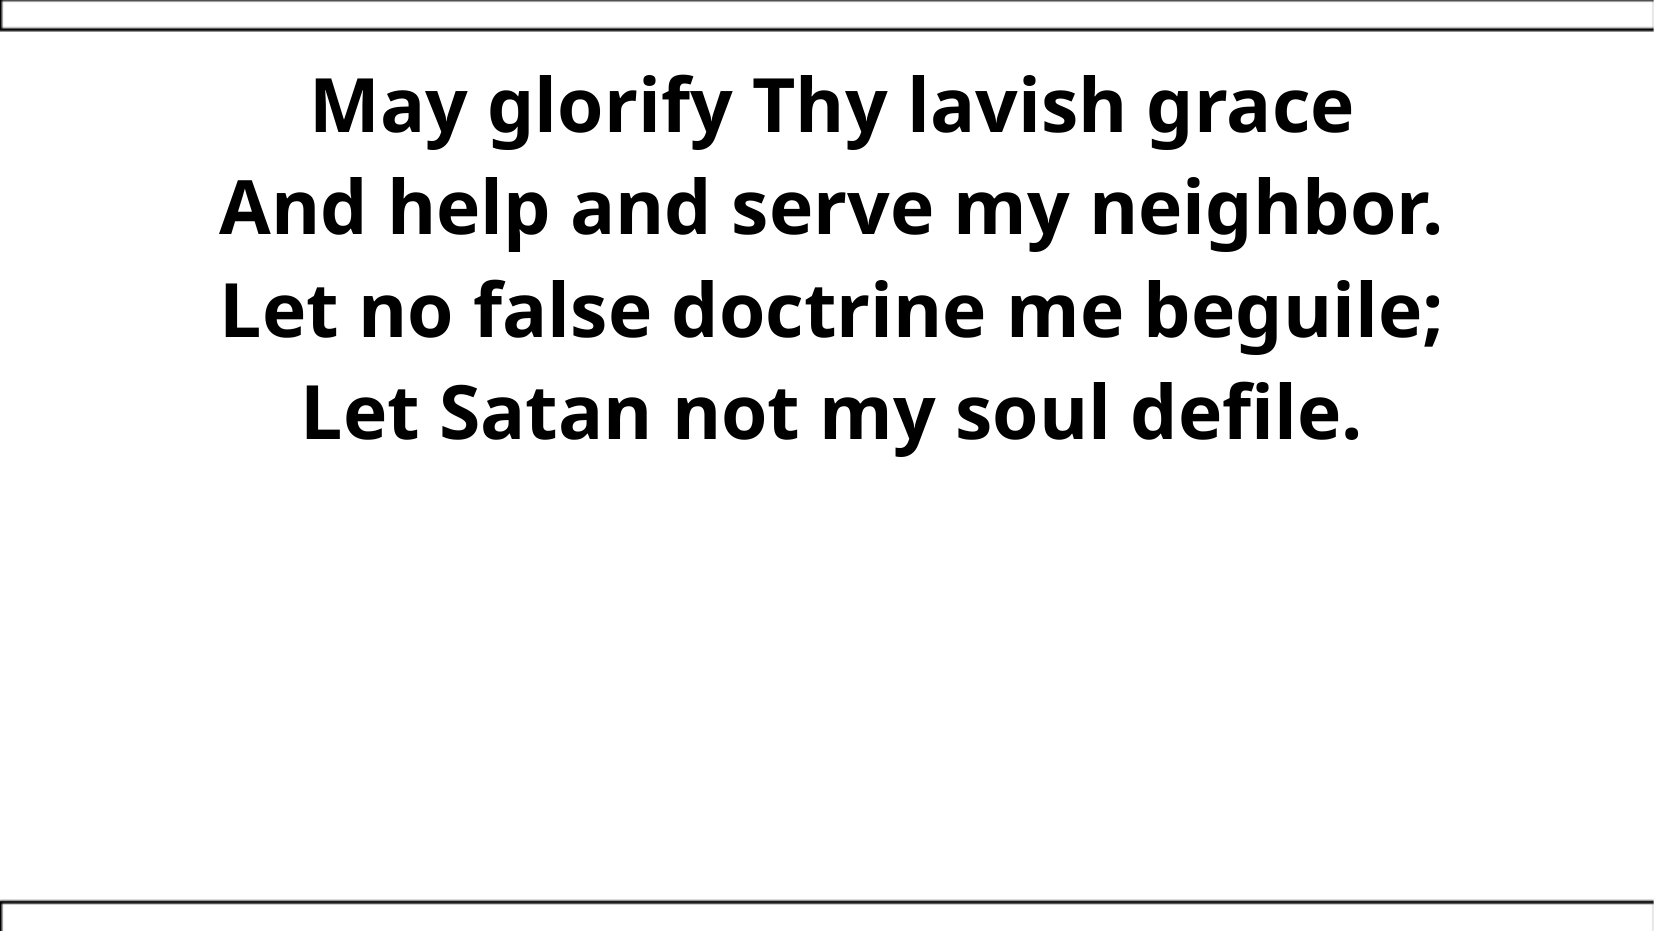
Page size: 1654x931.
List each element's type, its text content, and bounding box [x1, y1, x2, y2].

text_box May glorify Thy lavish grace And help and serve my neighbor. Let no false doctrine me beguile; Let Satan not my soul defile. [75, 45, 1591, 460]
picture [0, 0, 1654, 931]
